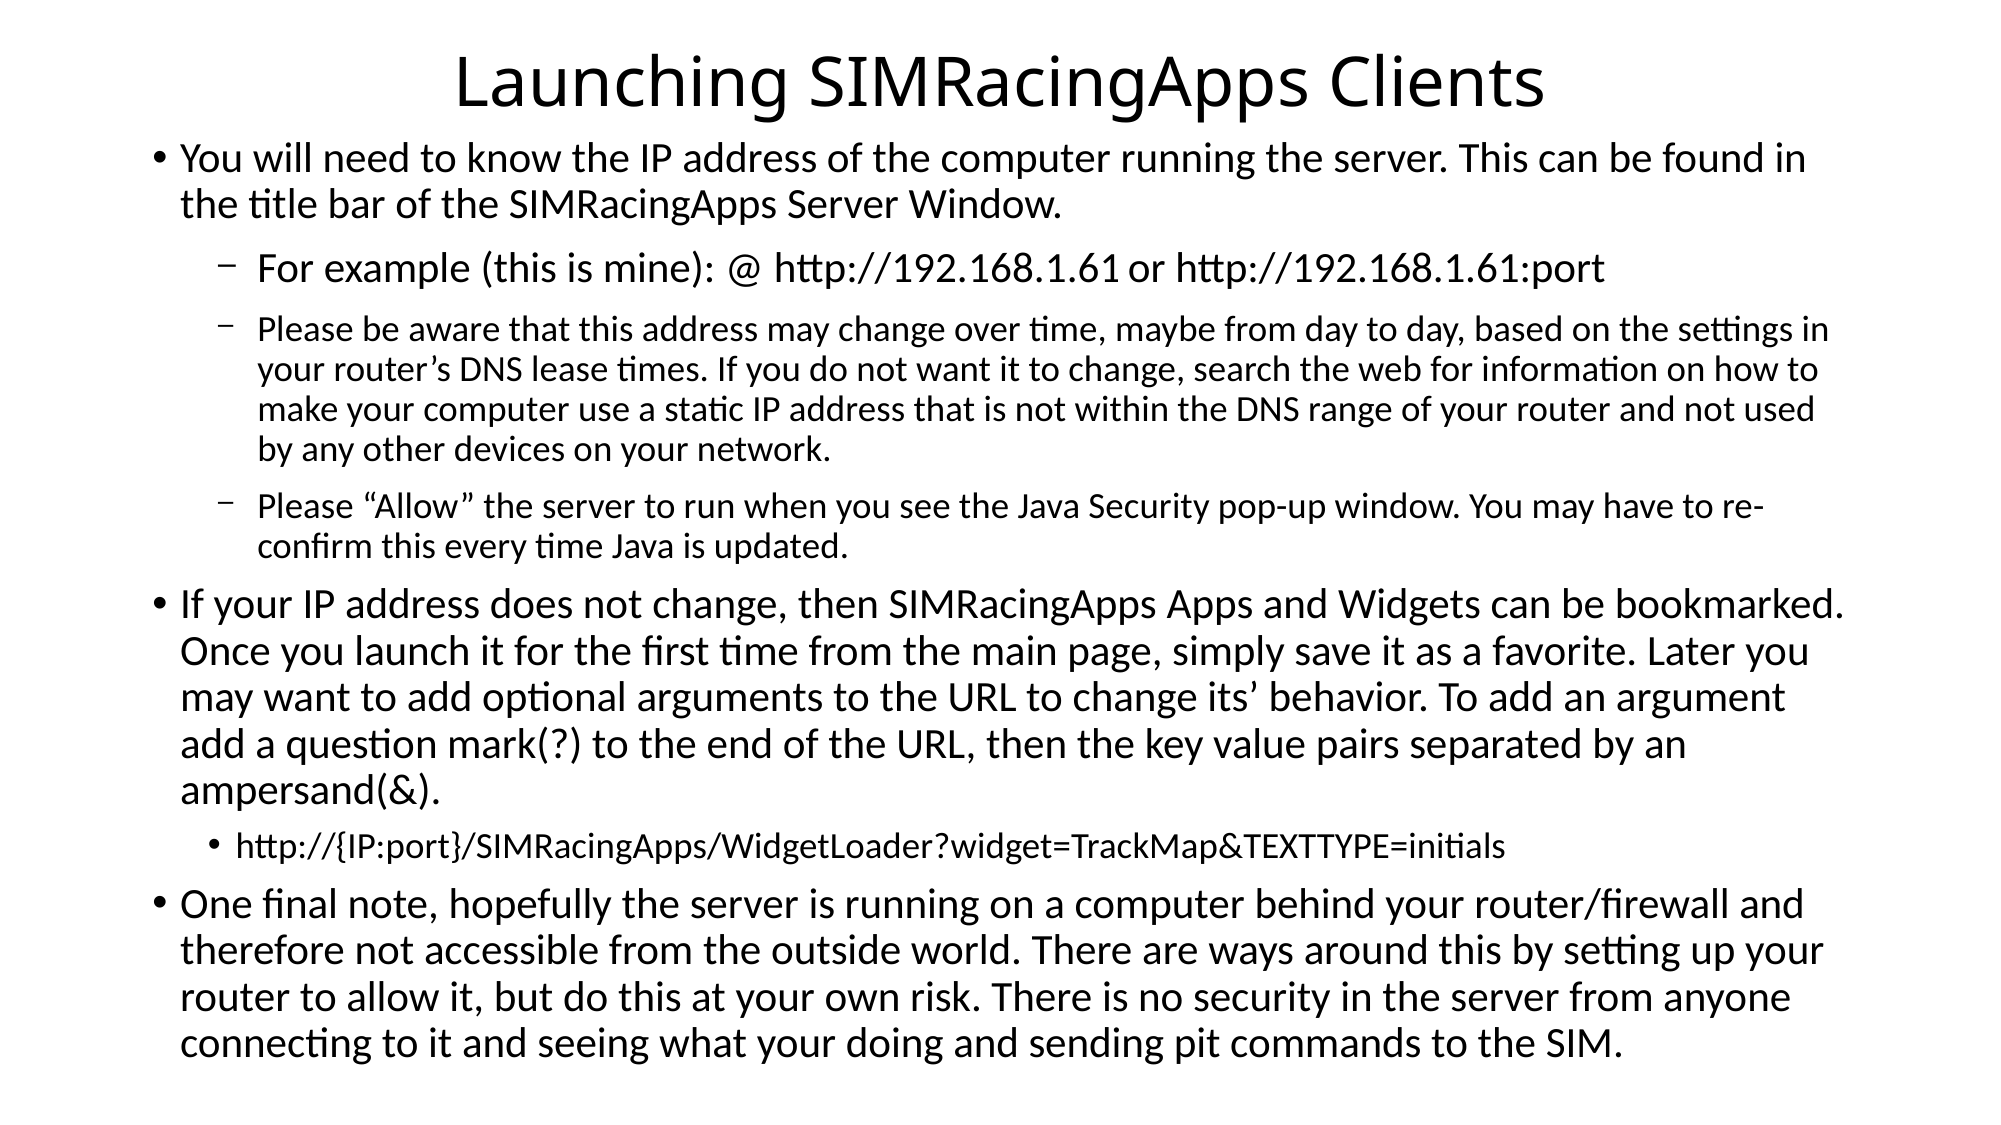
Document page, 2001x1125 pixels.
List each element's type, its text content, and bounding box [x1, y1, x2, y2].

list You will need to know the IP address of the computer running the server. This can be found in the title bar of the SIMRacingApps Server Window. For example (this is mine): @ http://192.168.1.61 or http://192.168.1.61:port Please be aware that this address may change over time, maybe from day to day, based on the settings in your router’s DNS lease times. If you do not want it to change, search the web for information on how to make your computer use a static IP address that is not within the DNS range of your router and not used by any other devices on your network. Please “Allow” the server to run when you see the Java Security pop-up window. You may have to re-confirm this every time Java is updated. If your IP address does not change, then SIMRacingApps Apps and Widgets can be bookmarked. Once you launch it for the first time from the main page, simply save it as a favorite. Later you may want to add optional arguments to the URL to change its’ behavior. To add an argument add a question mark(?) to the end of the URL, then the key value pairs separated by an ampersand(&). http://{IP:port}/SIMRacingApps/WidgetLoader?widget=TrackMap&TEXTTYPE=initials One final note, hopefully the server is running on a computer behind your router/firewall and therefore not accessible from the outside world. There are ways around this by setting up your router to allow it, but do this at your own risk. There is no security in the server from anyone connecting to it and seeing what your doing and sending pit commands to the SIM. [137, 127, 1863, 1080]
title Launching SIMRacingApps Clients [137, 29, 1863, 127]
